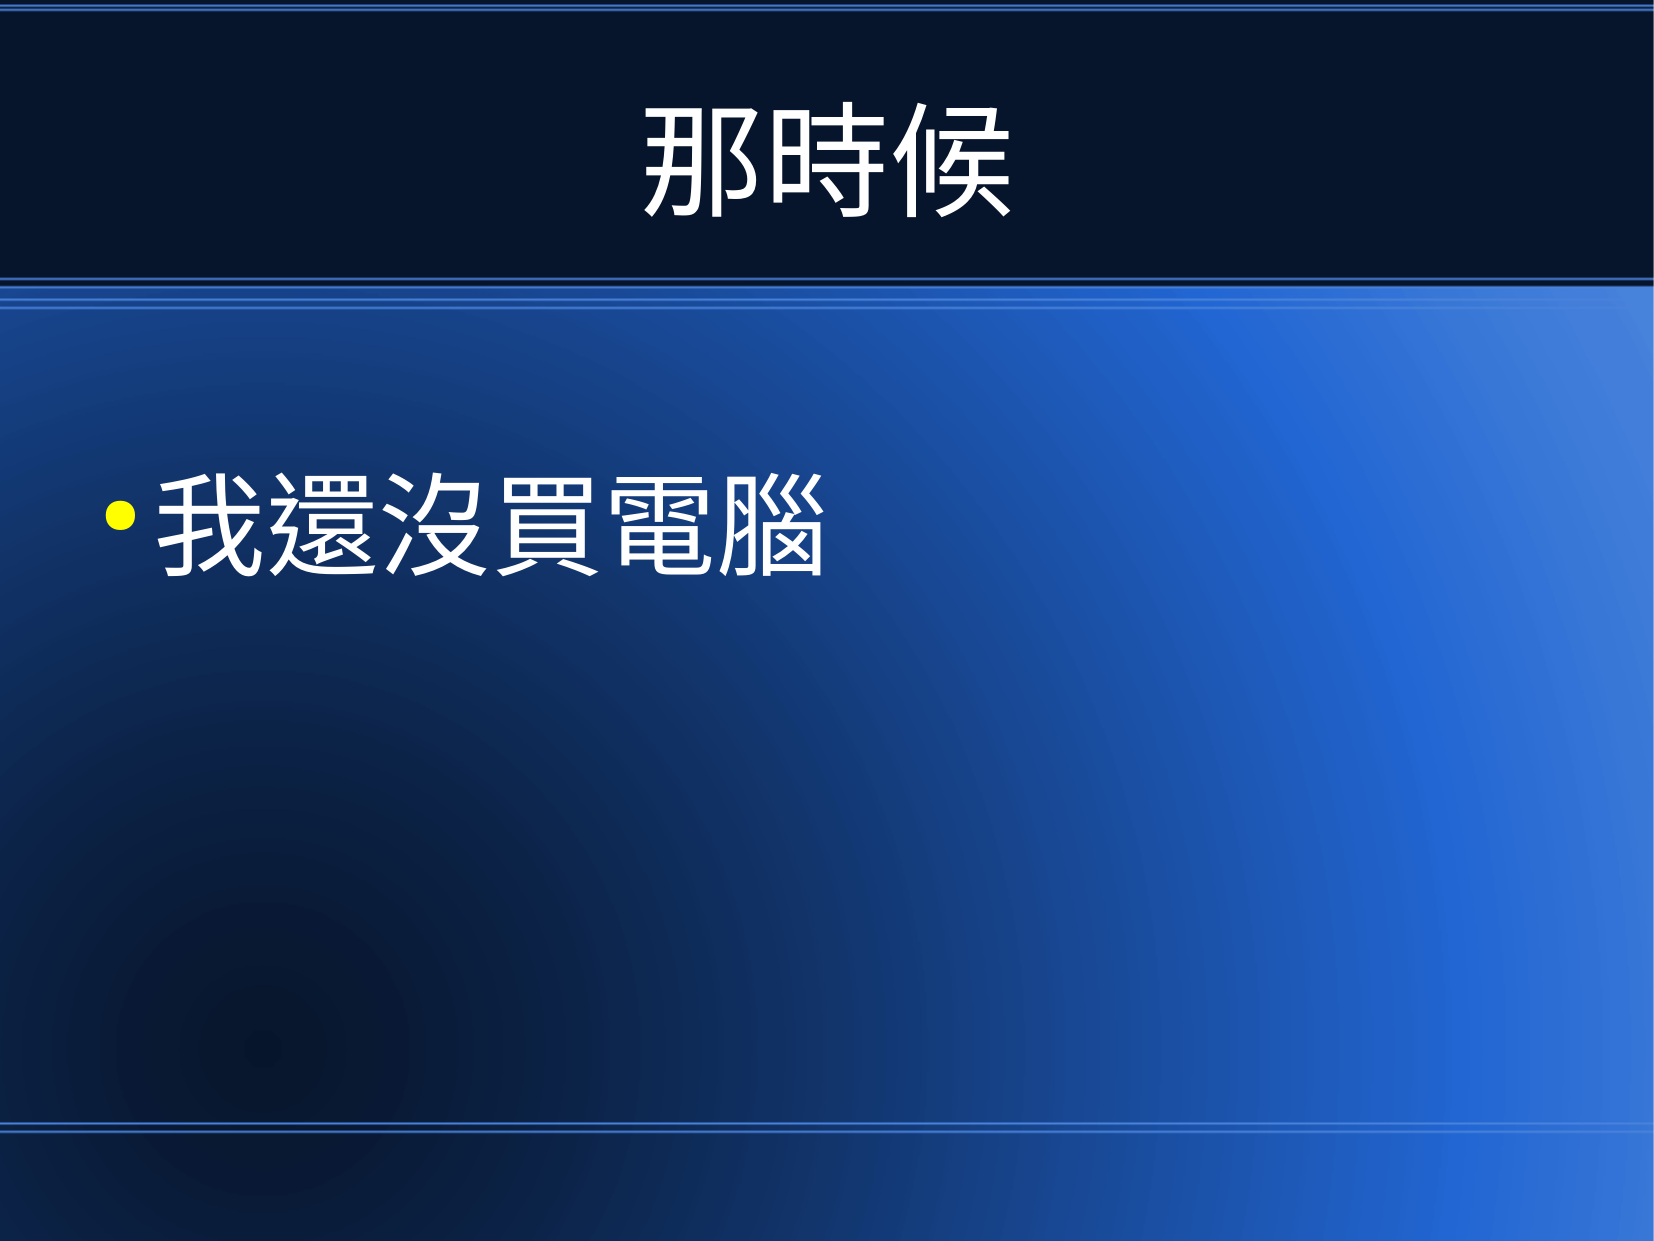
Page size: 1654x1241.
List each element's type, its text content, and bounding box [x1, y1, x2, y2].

list 我還沒買電腦 [82, 355, 1571, 1241]
picture [0, 0, 1654, 1241]
title 那時候 [82, 49, 1571, 257]
